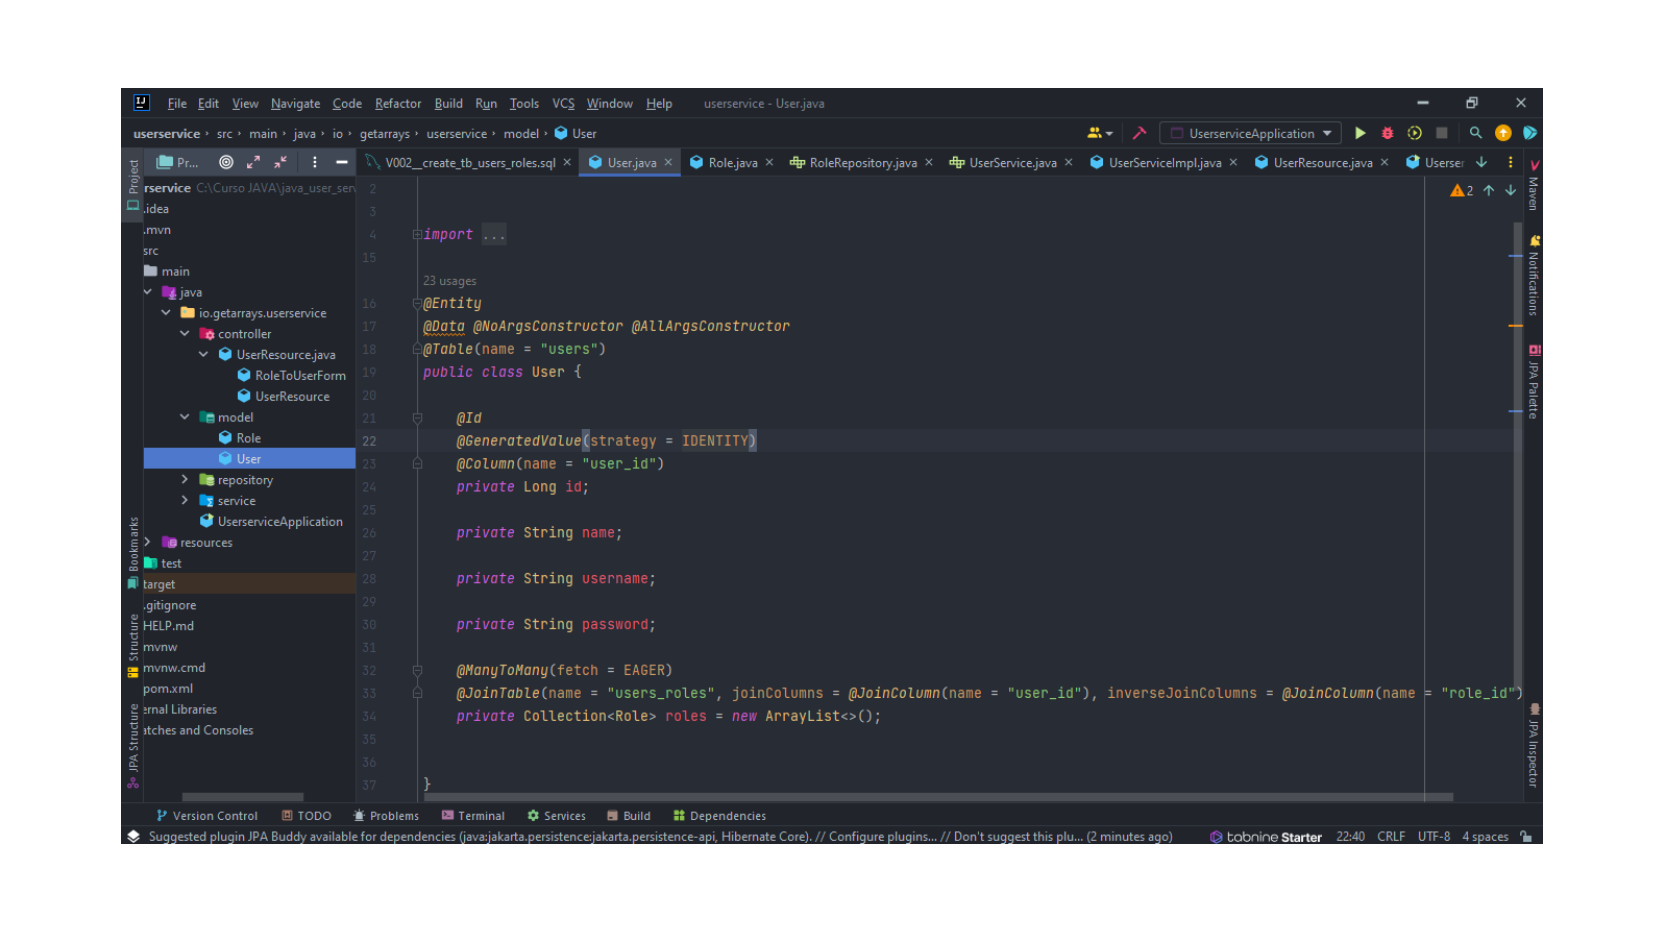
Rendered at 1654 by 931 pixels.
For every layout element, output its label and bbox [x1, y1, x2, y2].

picture [121, 88, 1543, 844]
